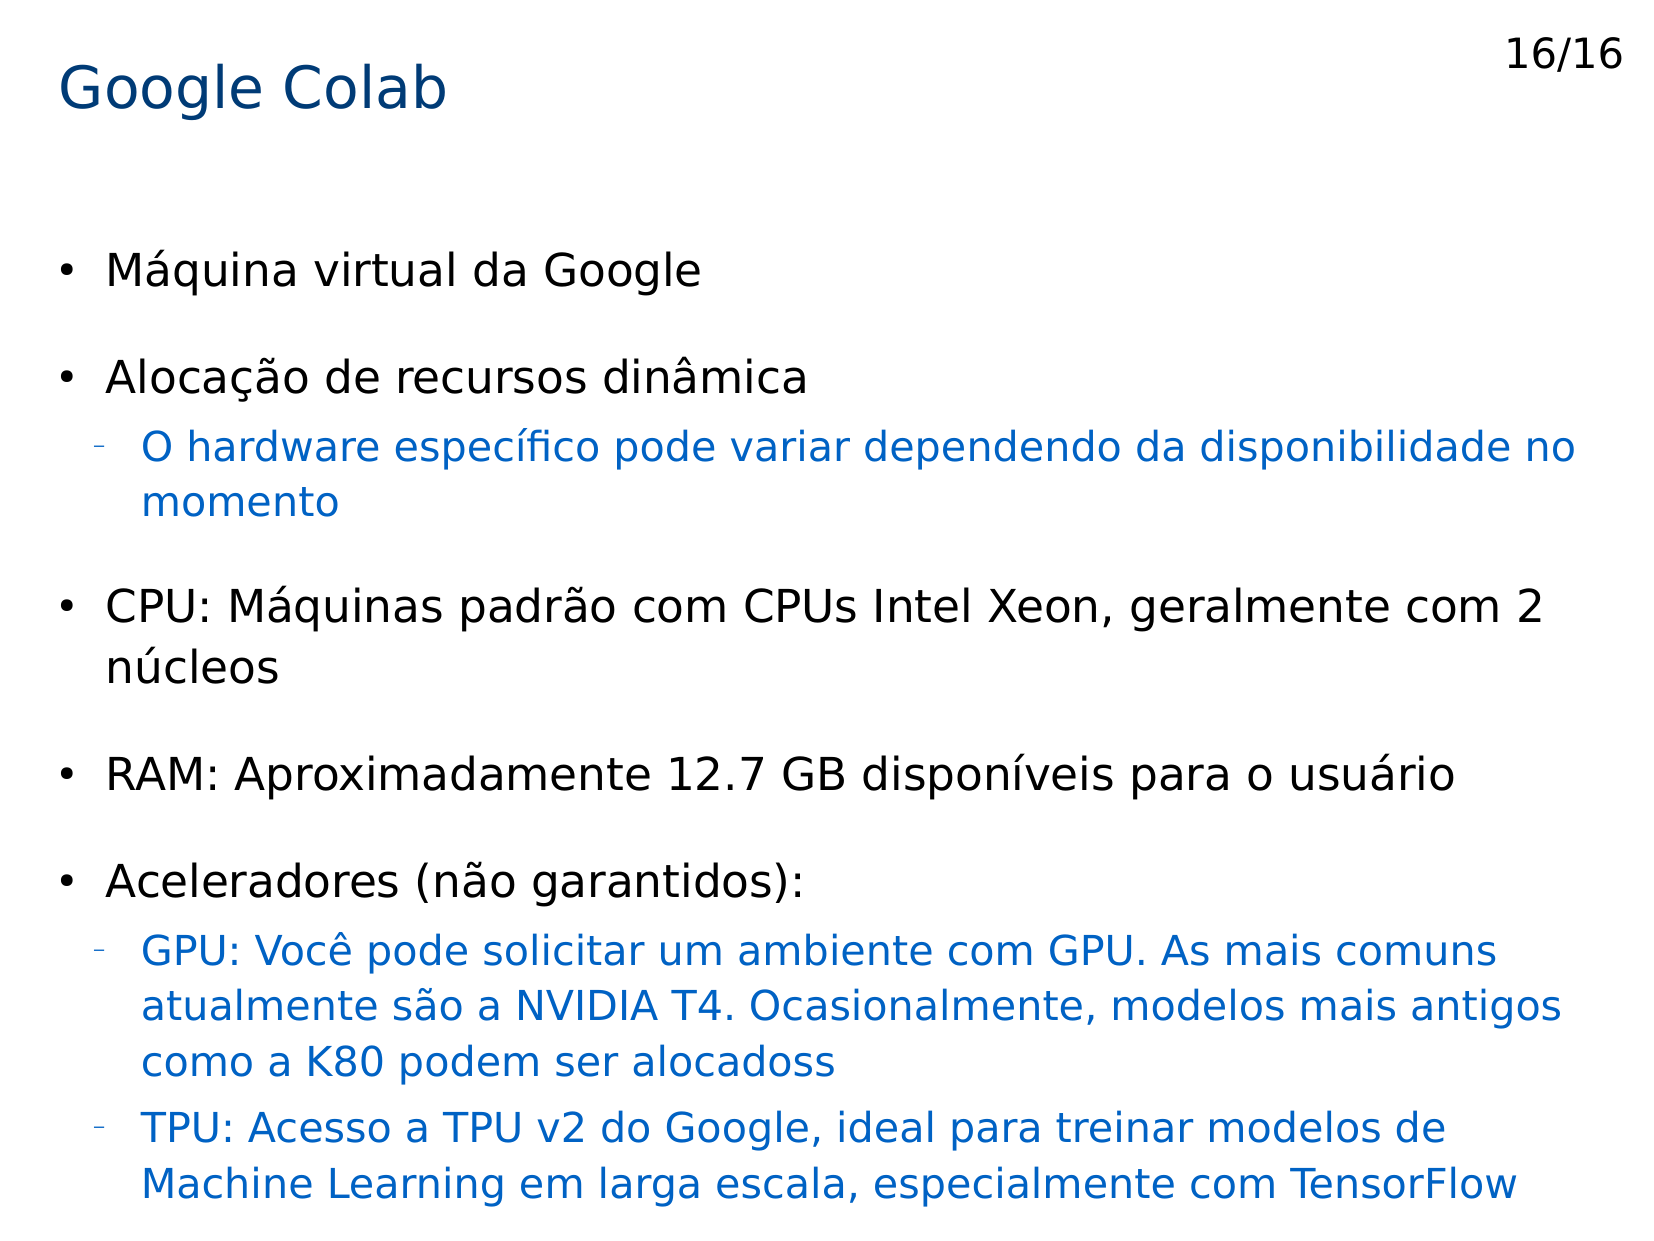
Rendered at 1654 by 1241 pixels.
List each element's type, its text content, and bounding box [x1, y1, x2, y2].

list Máquina virtual da Google Alocação de recursos dinâmica O hardware específico pode variar dependendo da disponibilidade no momento CPU: Máquinas padrão com CPUs Intel Xeon, geralmente com 2 núcleos RAM: Aproximadamente 12.7 GB disponíveis para o usuário Aceleradores (não garantidos): GPU: Você pode solicitar um ambiente com GPU. As mais comuns atualmente são a NVIDIA T4. Ocasionalmente, modelos mais antigos como a K80 podem ser alocadoss TPU: Acesso a TPU v2 do Google, ideal para treinar modelos de Machine Learning em larga escala, especialmente com TensorFlow [59, 236, 1595, 1211]
title Google Colab [59, 29, 1506, 148]
